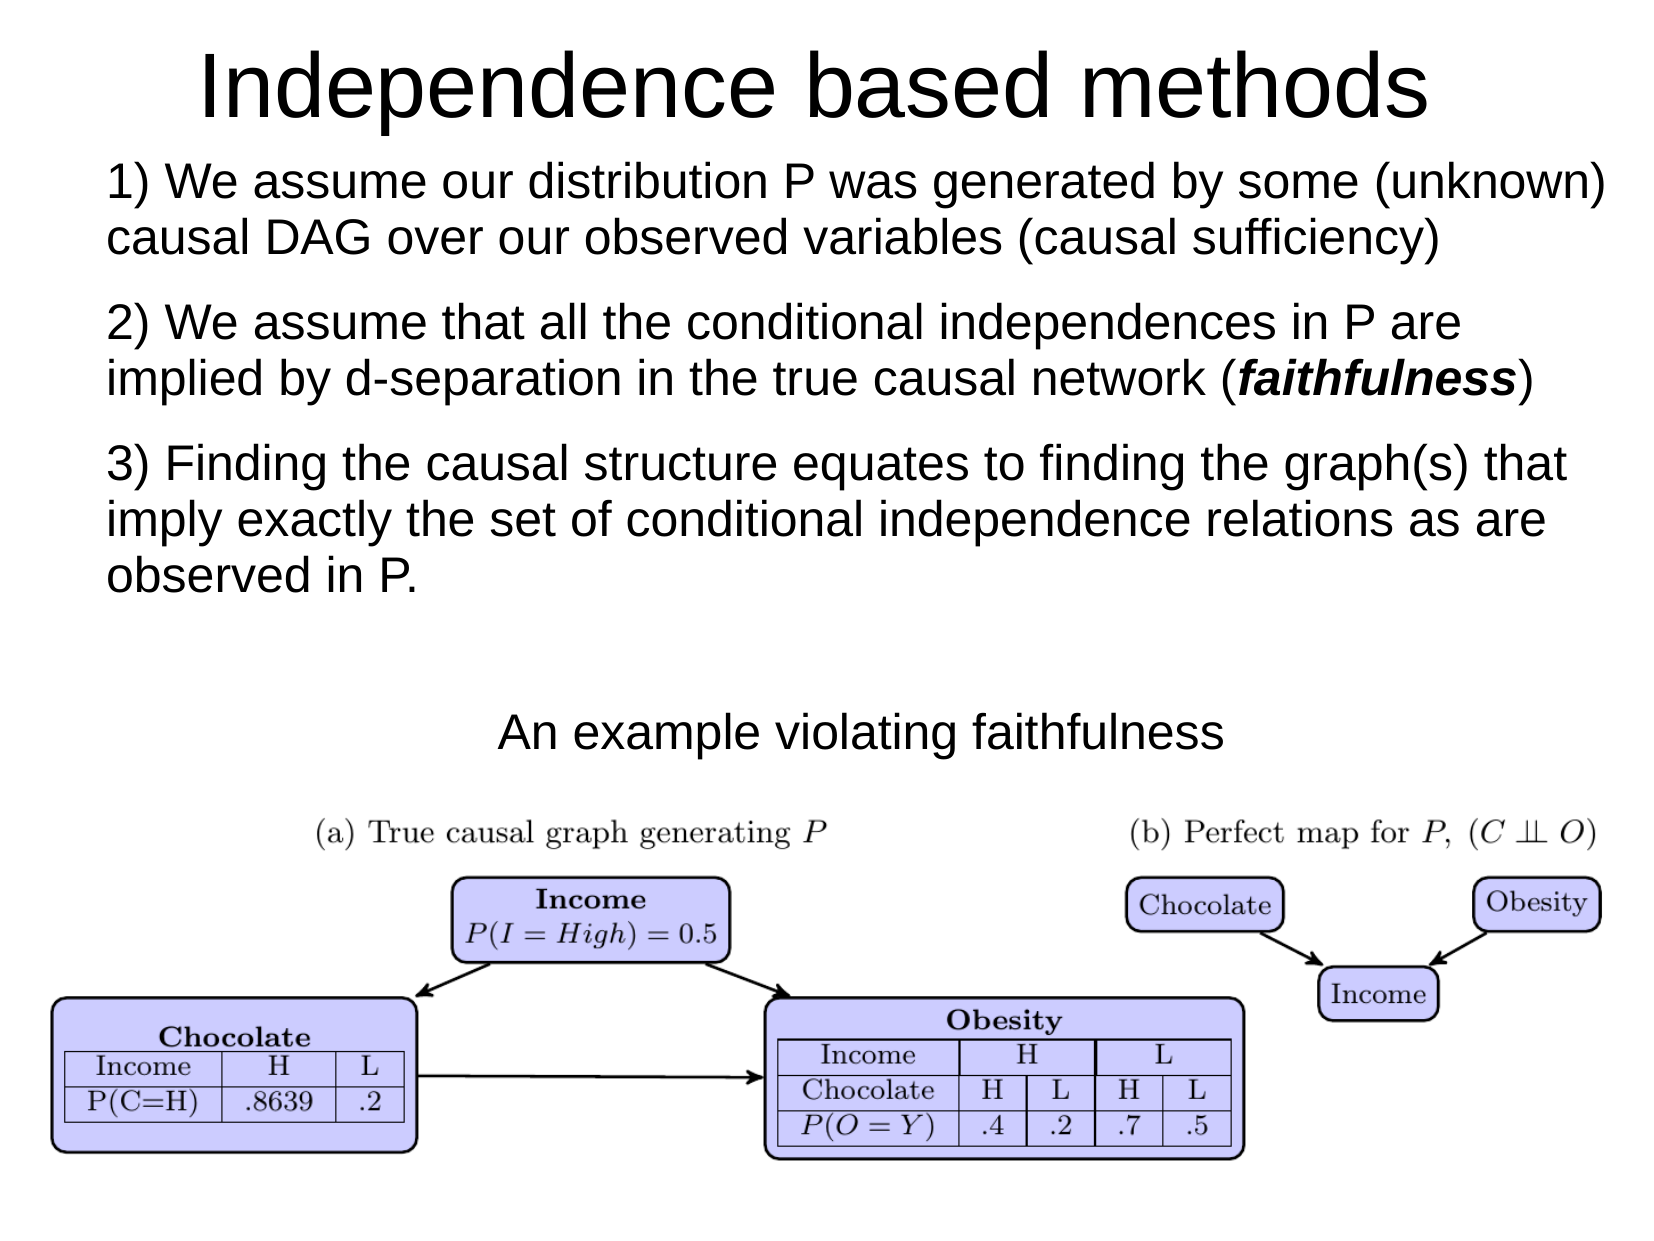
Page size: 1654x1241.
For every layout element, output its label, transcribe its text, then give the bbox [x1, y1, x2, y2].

text_box An example violating faithfulness [483, 696, 1241, 768]
title Independence based methods [70, 0, 1559, 153]
list 1) We assume our distribution P was generated by some (unknown) causal DAG over our observed variables (causal sufficiency) 2) We assume that all the conditional independences in P are implied by d-separation in the true causal network (faithfulness) 3) Finding the causal structure equates to finding the graph(s) that imply exactly the set of conditional independence relations as are observed in P. [35, 153, 1630, 637]
picture [0, 685, 1651, 1205]
